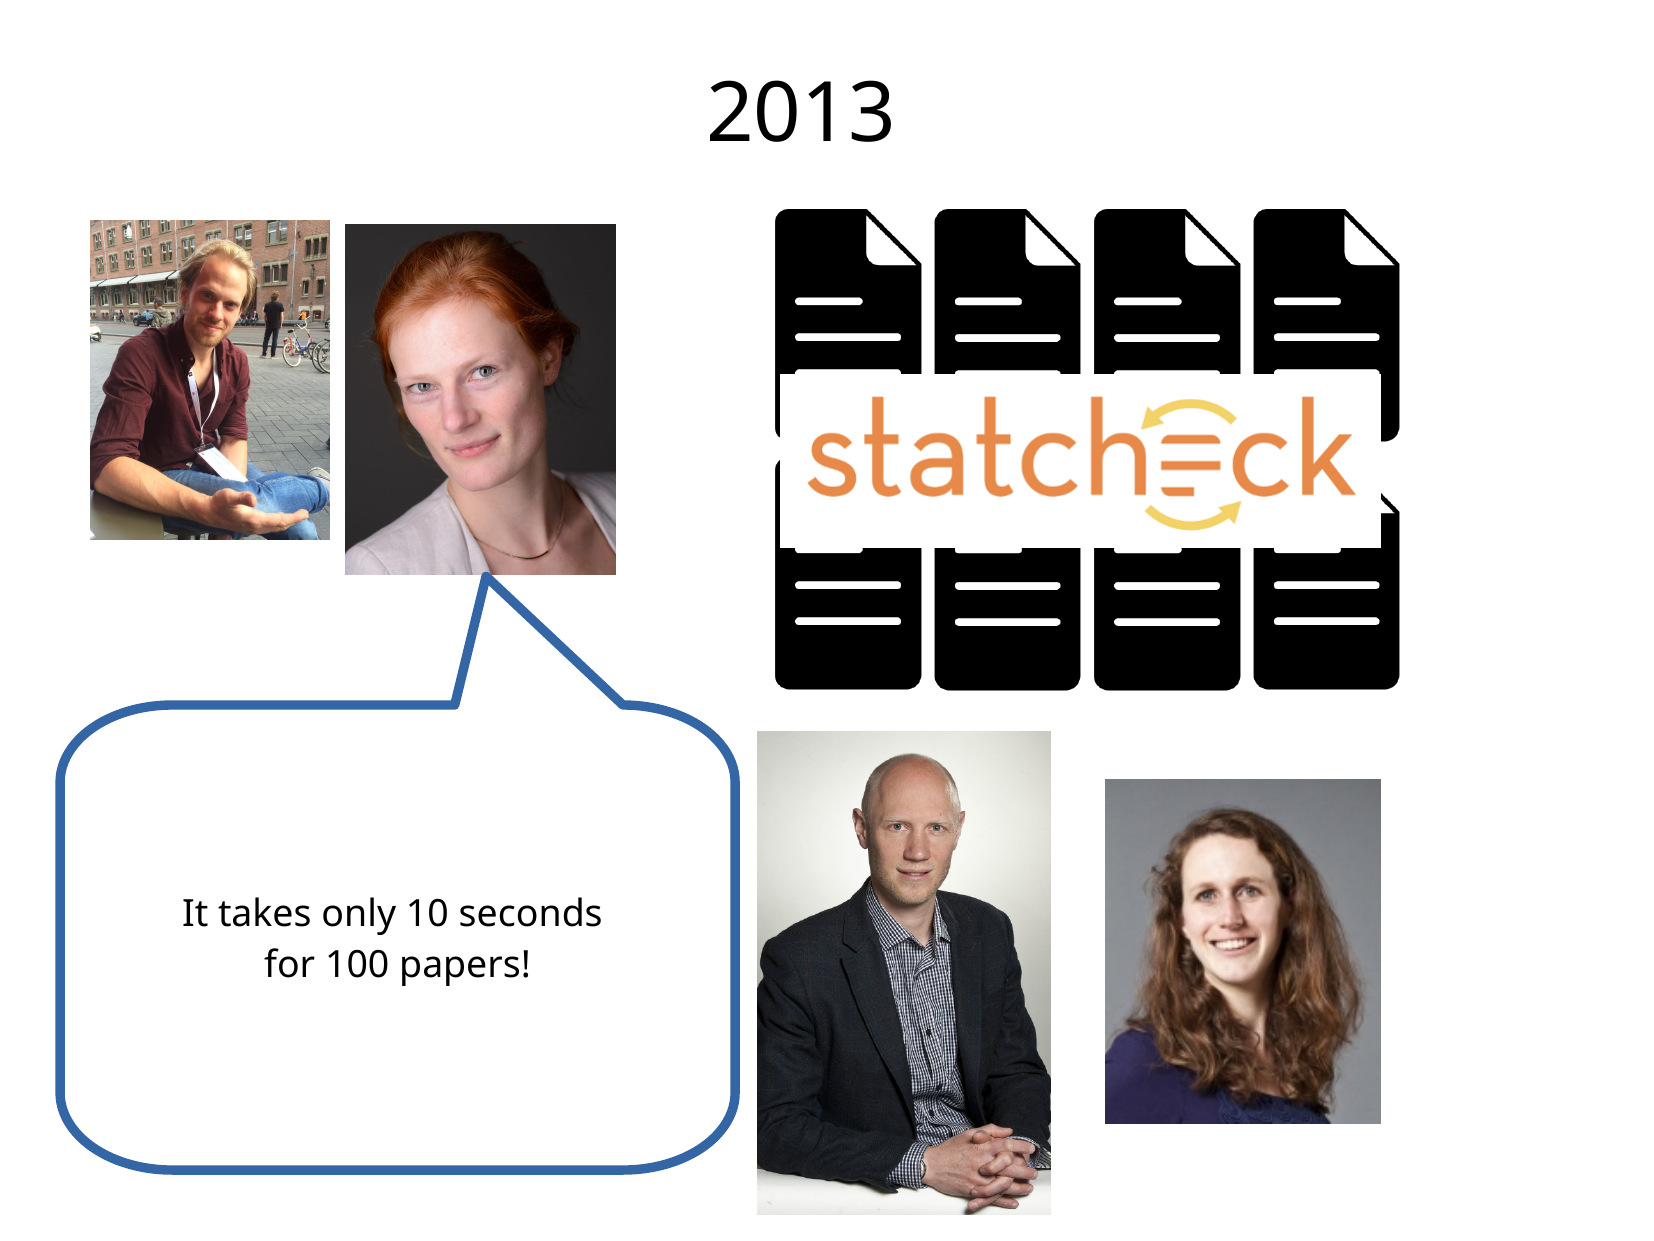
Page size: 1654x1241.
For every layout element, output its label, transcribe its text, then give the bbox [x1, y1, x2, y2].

picture [757, 731, 1051, 1216]
picture [751, 196, 1411, 699]
picture [1105, 779, 1381, 1124]
picture [345, 224, 616, 575]
text_box It takes only 10 seconds for 100 papers! [60, 576, 736, 1171]
text_box 2013 [380, 45, 1221, 161]
picture [90, 220, 330, 541]
